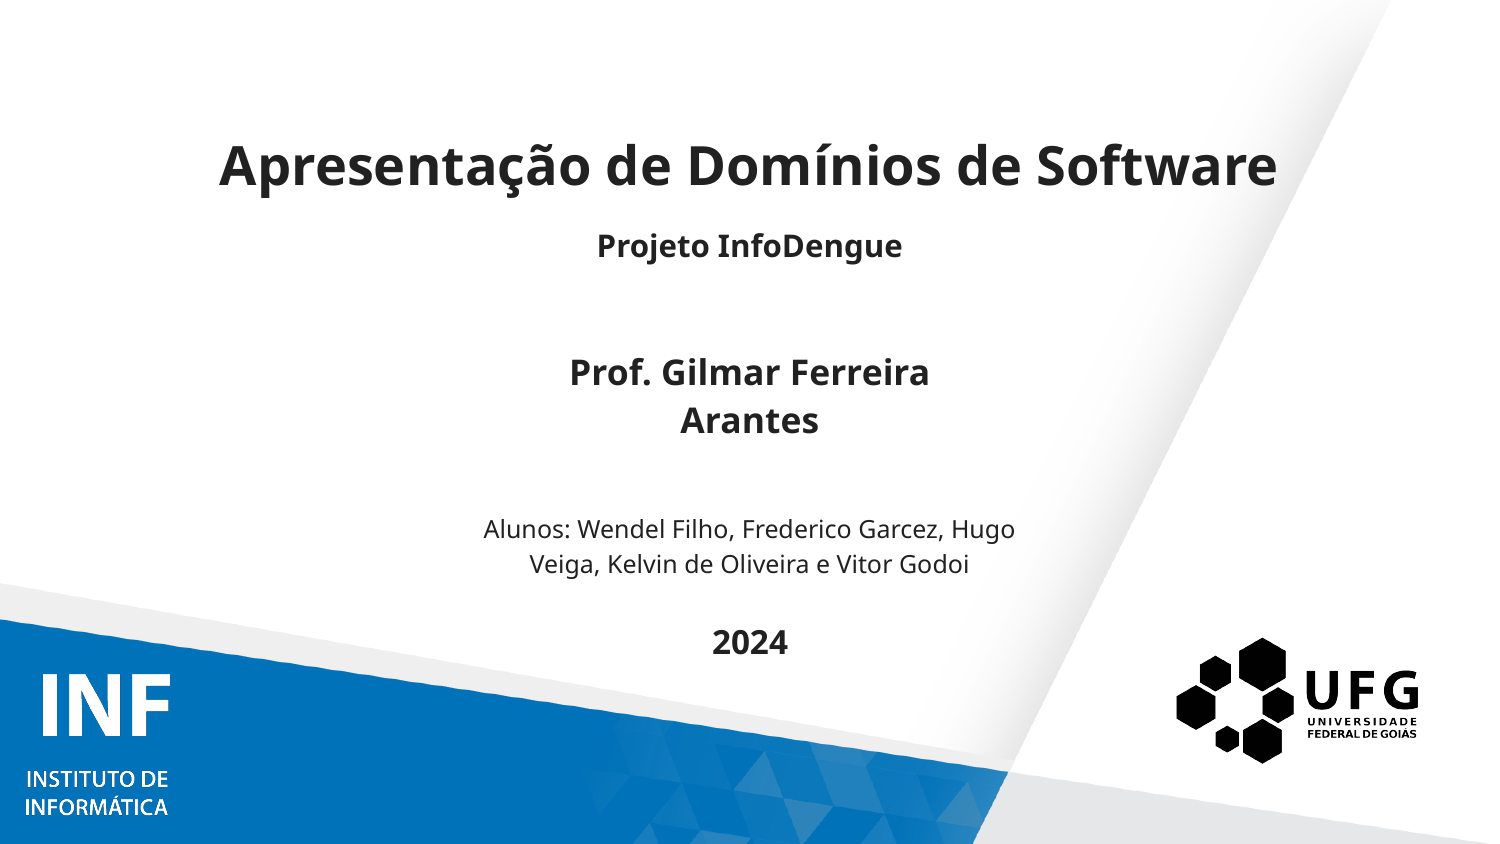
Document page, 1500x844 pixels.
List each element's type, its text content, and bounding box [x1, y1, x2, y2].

list Alunos: Wendel Filho, Frederico Garcez, Hugo Veiga, Kelvin de Oliveira e Vitor Godoi [464, 494, 1036, 844]
picture [0, 0, 1500, 844]
title Apresentação de Domínios de Software [143, 110, 1357, 212]
list Prof. Gilmar Ferreira Arantes [502, 328, 998, 405]
subtitle Projeto InfoDengue [224, 211, 1276, 731]
